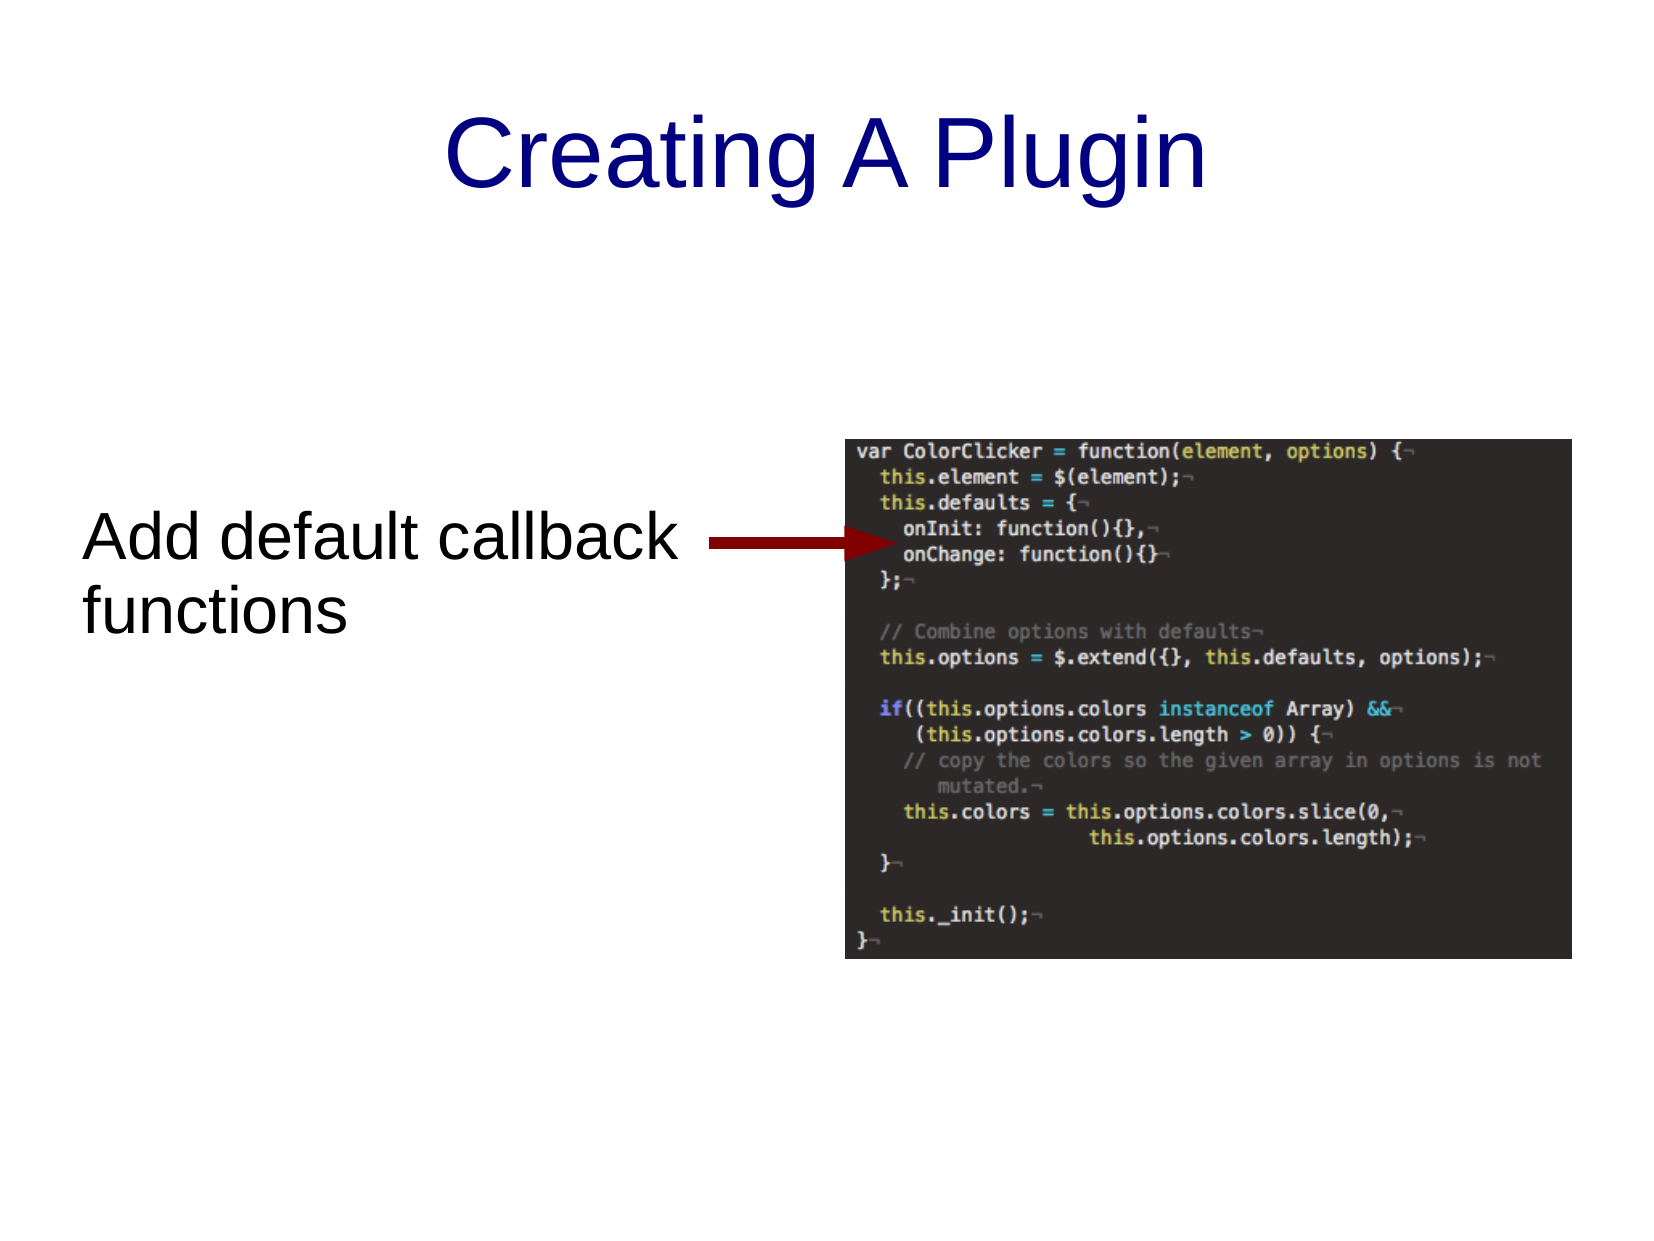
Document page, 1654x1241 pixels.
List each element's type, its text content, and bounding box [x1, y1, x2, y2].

picture [845, 439, 1572, 959]
title Creating A Plugin [82, 49, 1571, 257]
list Add default callback functions [82, 290, 809, 1109]
